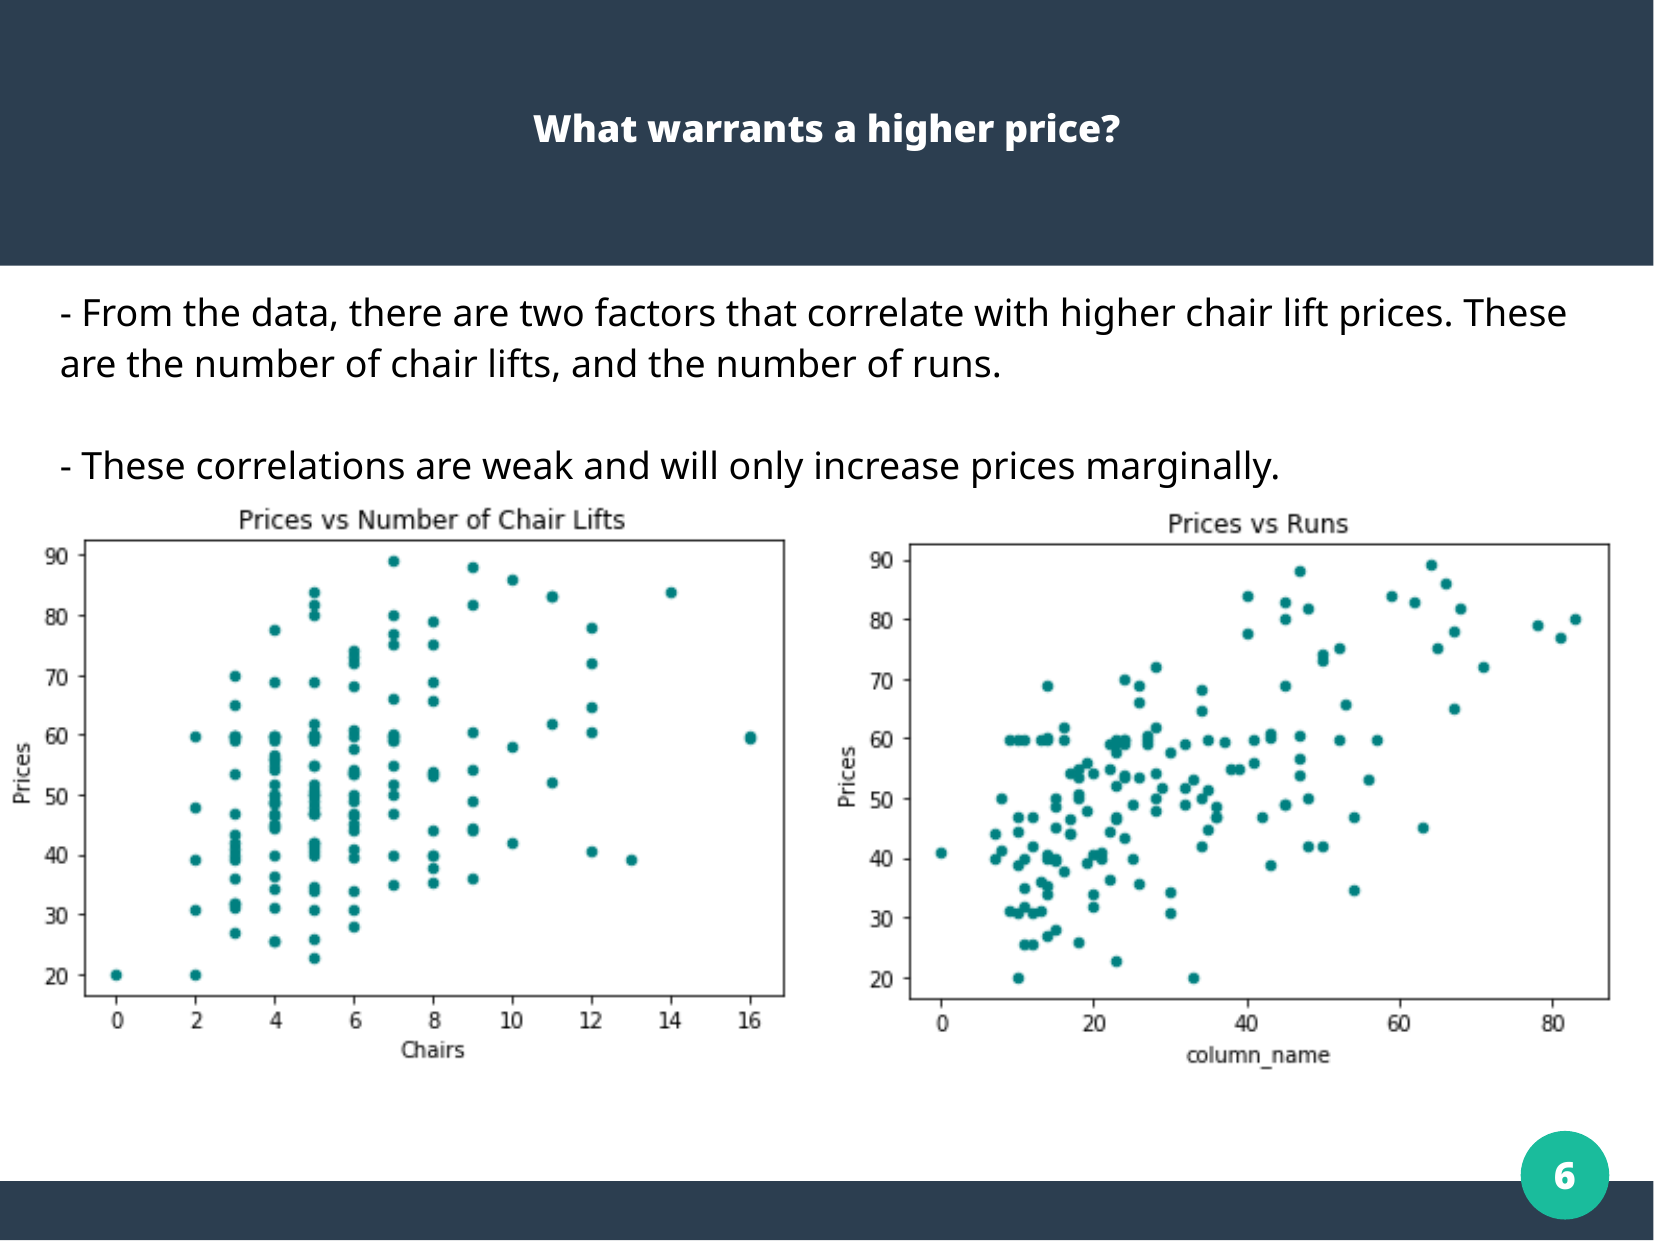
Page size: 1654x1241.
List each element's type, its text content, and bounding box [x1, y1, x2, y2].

picture [0, 494, 796, 1075]
title What warrants a higher price? [59, 49, 1595, 207]
text_box - From the data, there are two factors that correlate with higher chair lift prices. These are the number of chair lifts, and the number of runs. - These correlations are weak and will only increase prices marginally. [45, 279, 1591, 556]
picture [824, 498, 1621, 1081]
